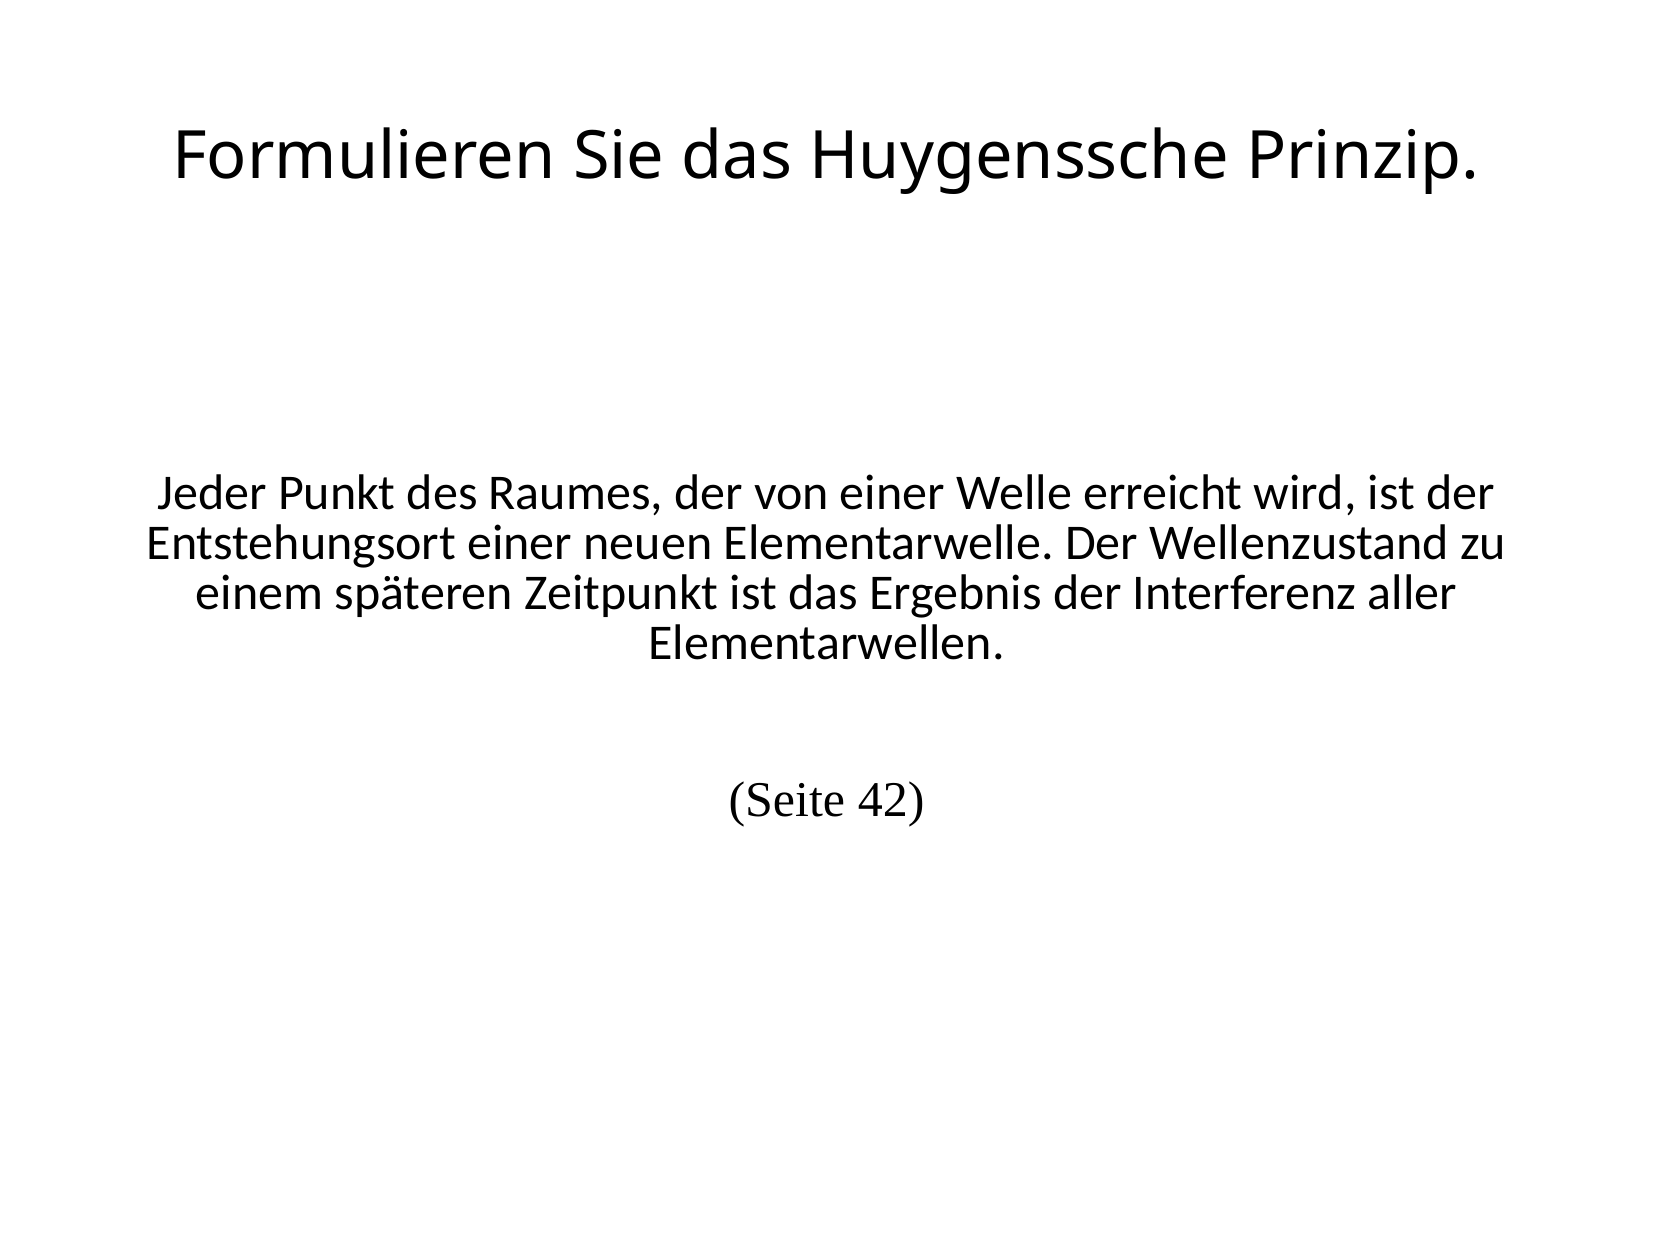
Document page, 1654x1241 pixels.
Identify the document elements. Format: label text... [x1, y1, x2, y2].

title Formulieren Sie das Huygenssche Prinzip. [82, 49, 1571, 257]
subtitle Jeder Punkt des Raumes, der von einer Welle erreicht wird, ist der Entstehungsort einer neuen Elementarwelle. Der Wellenzustand zu einem späteren Zeitpunkt ist das Ergebnis der Interferenz aller Elementarwellen. (Seite 42) [82, 290, 1571, 1010]
